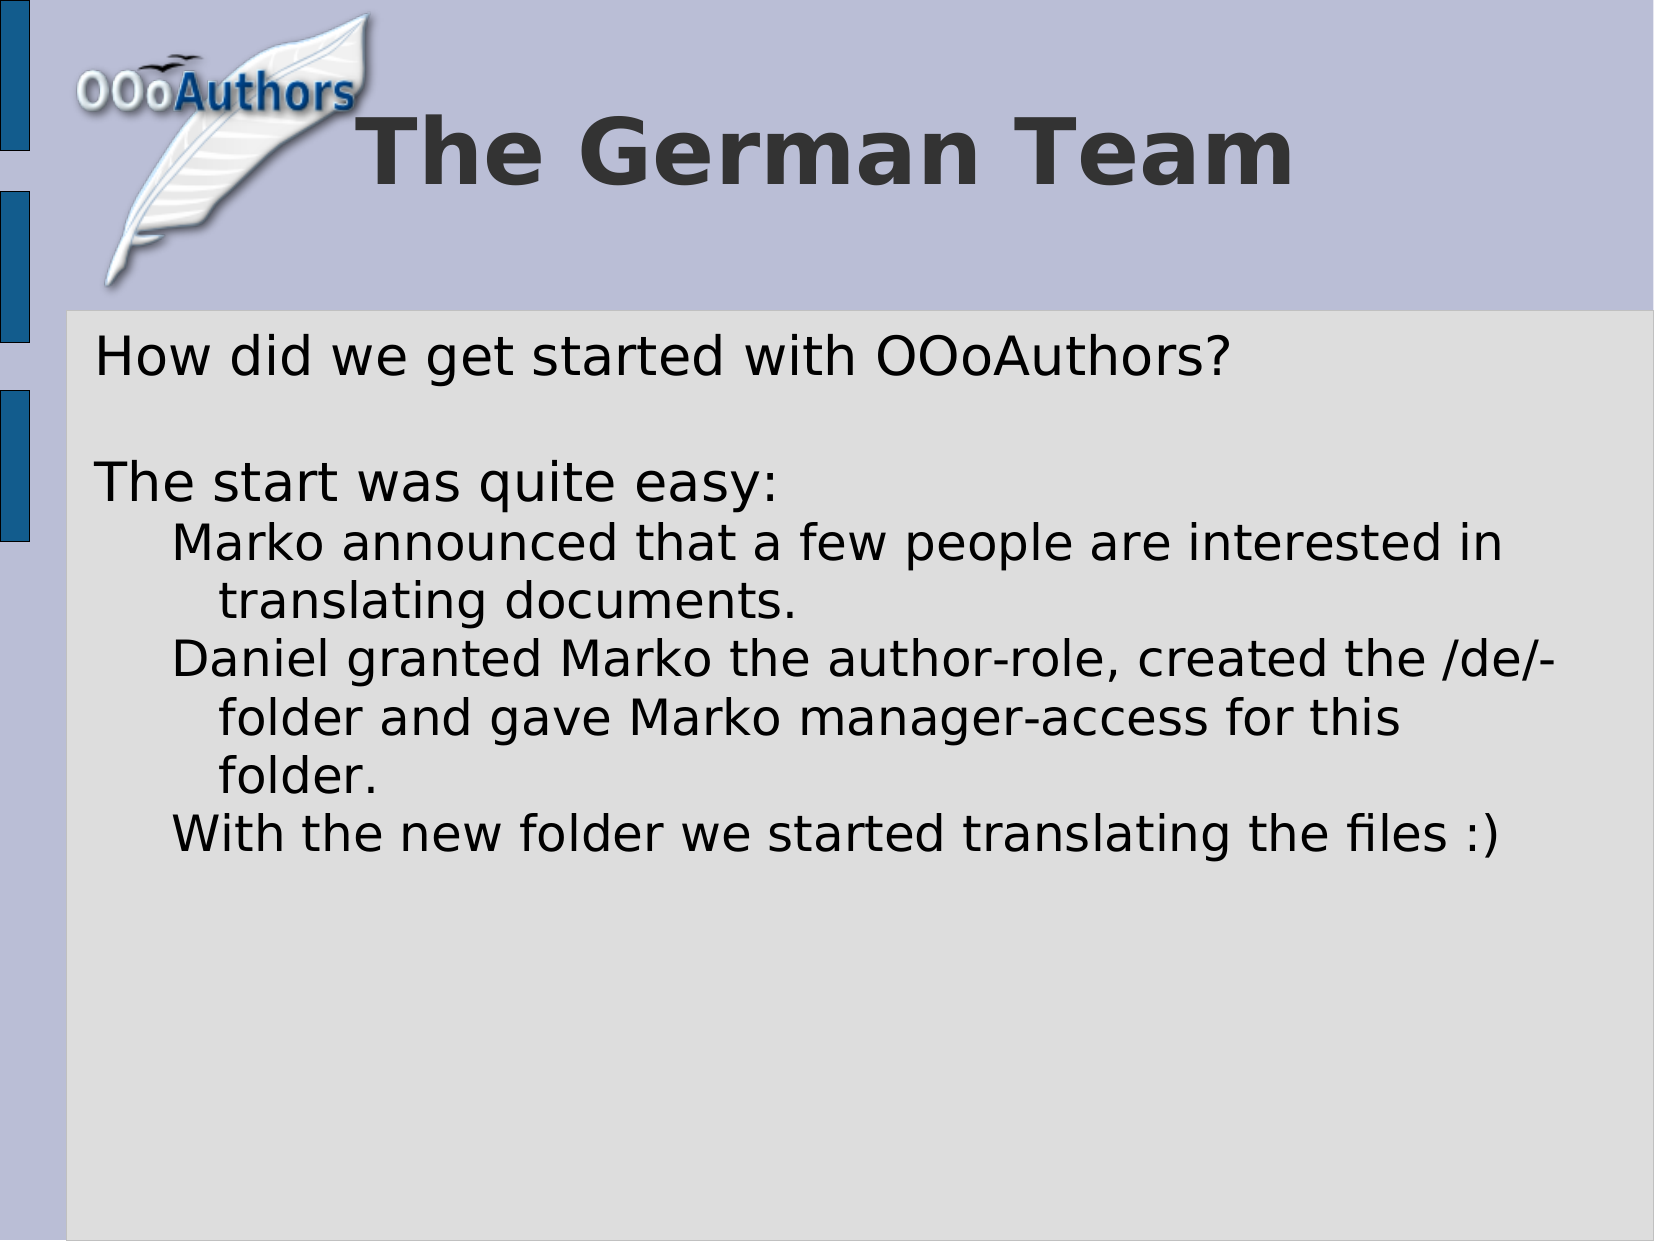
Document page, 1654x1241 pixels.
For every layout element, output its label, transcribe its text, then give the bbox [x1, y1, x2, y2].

title The German Team [82, 49, 1571, 257]
list How did we get started with OOoAuthors? The start was quite easy: Marko announced that a few people are interested in translating documents. Daniel granted Marko the author-role, created the /de/-folder and gave Marko manager-access for this folder. With the new folder we started translating the files :) [76, 324, 1565, 1144]
picture [64, 0, 384, 302]
